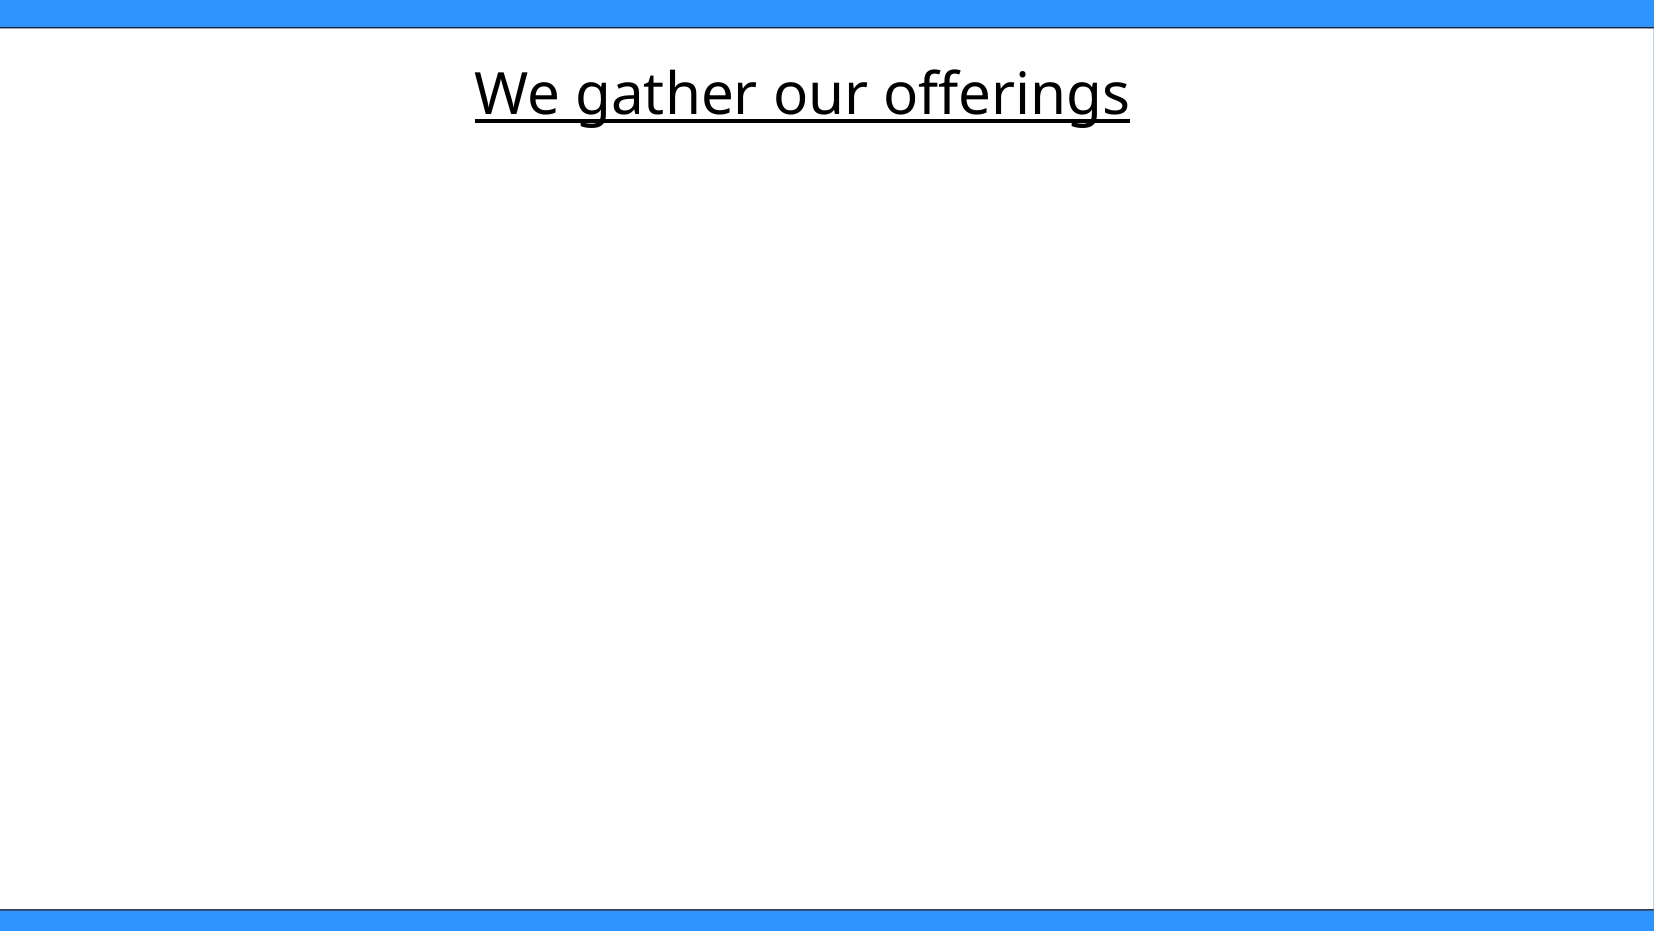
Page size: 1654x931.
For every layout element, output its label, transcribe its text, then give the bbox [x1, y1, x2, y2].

picture [0, 0, 1654, 931]
text_box We gather our offerings [240, 45, 1366, 166]
